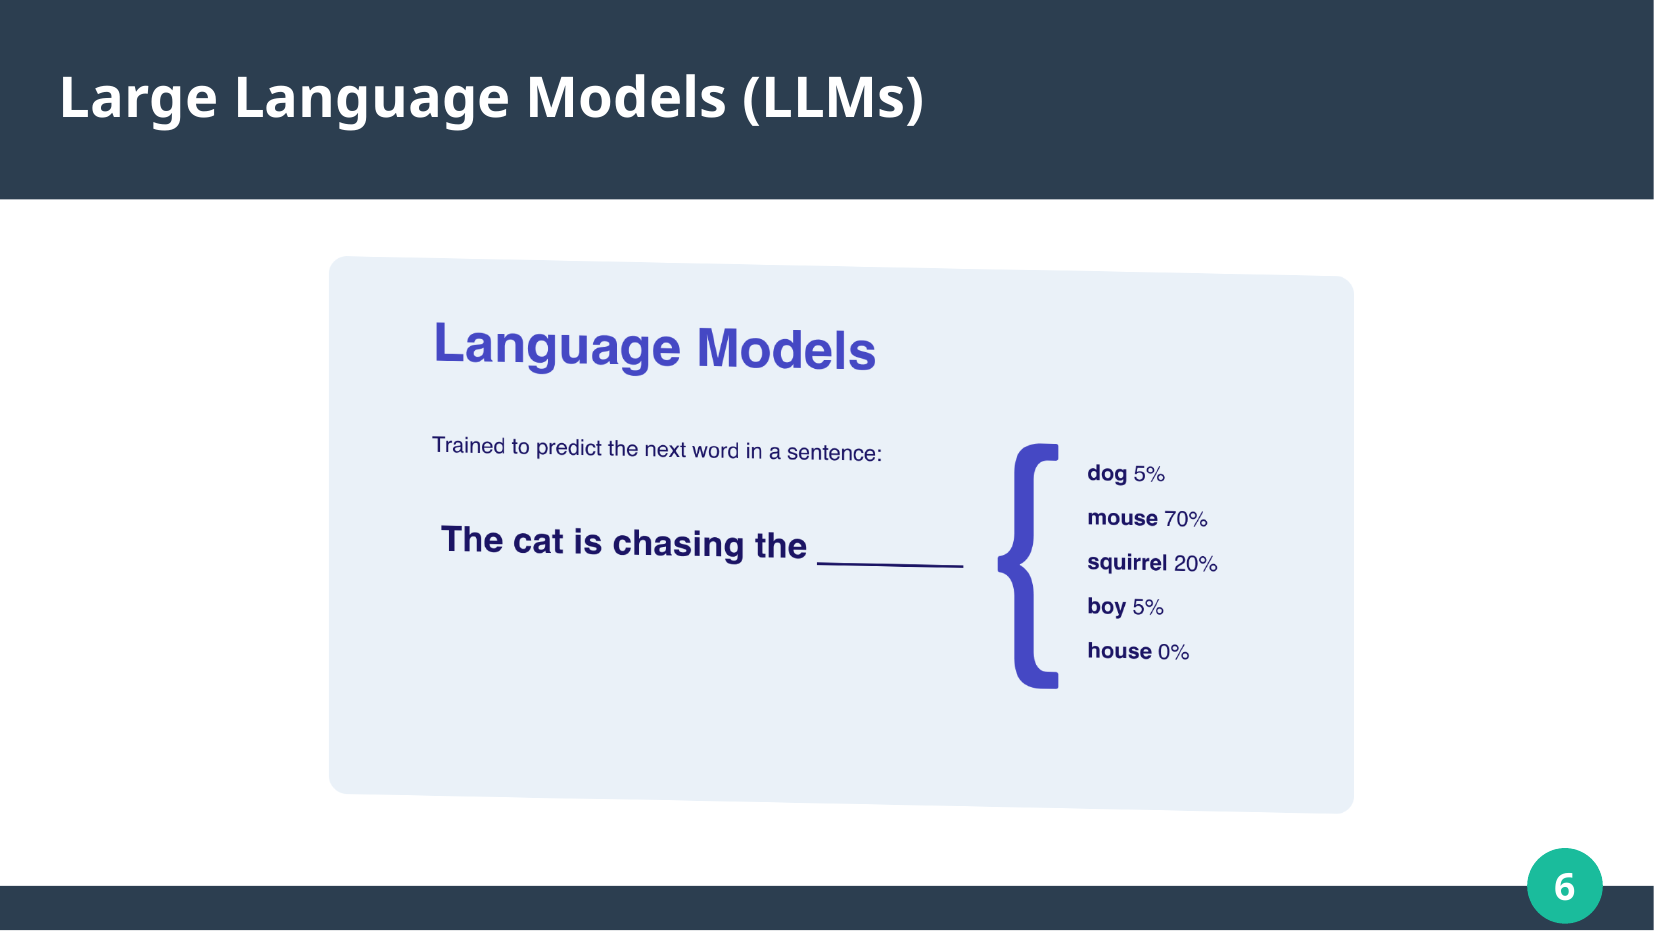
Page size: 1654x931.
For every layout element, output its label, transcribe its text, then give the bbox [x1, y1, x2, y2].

title Large Language Models (LLMs) [59, 37, 1595, 155]
picture [316, 244, 1367, 826]
